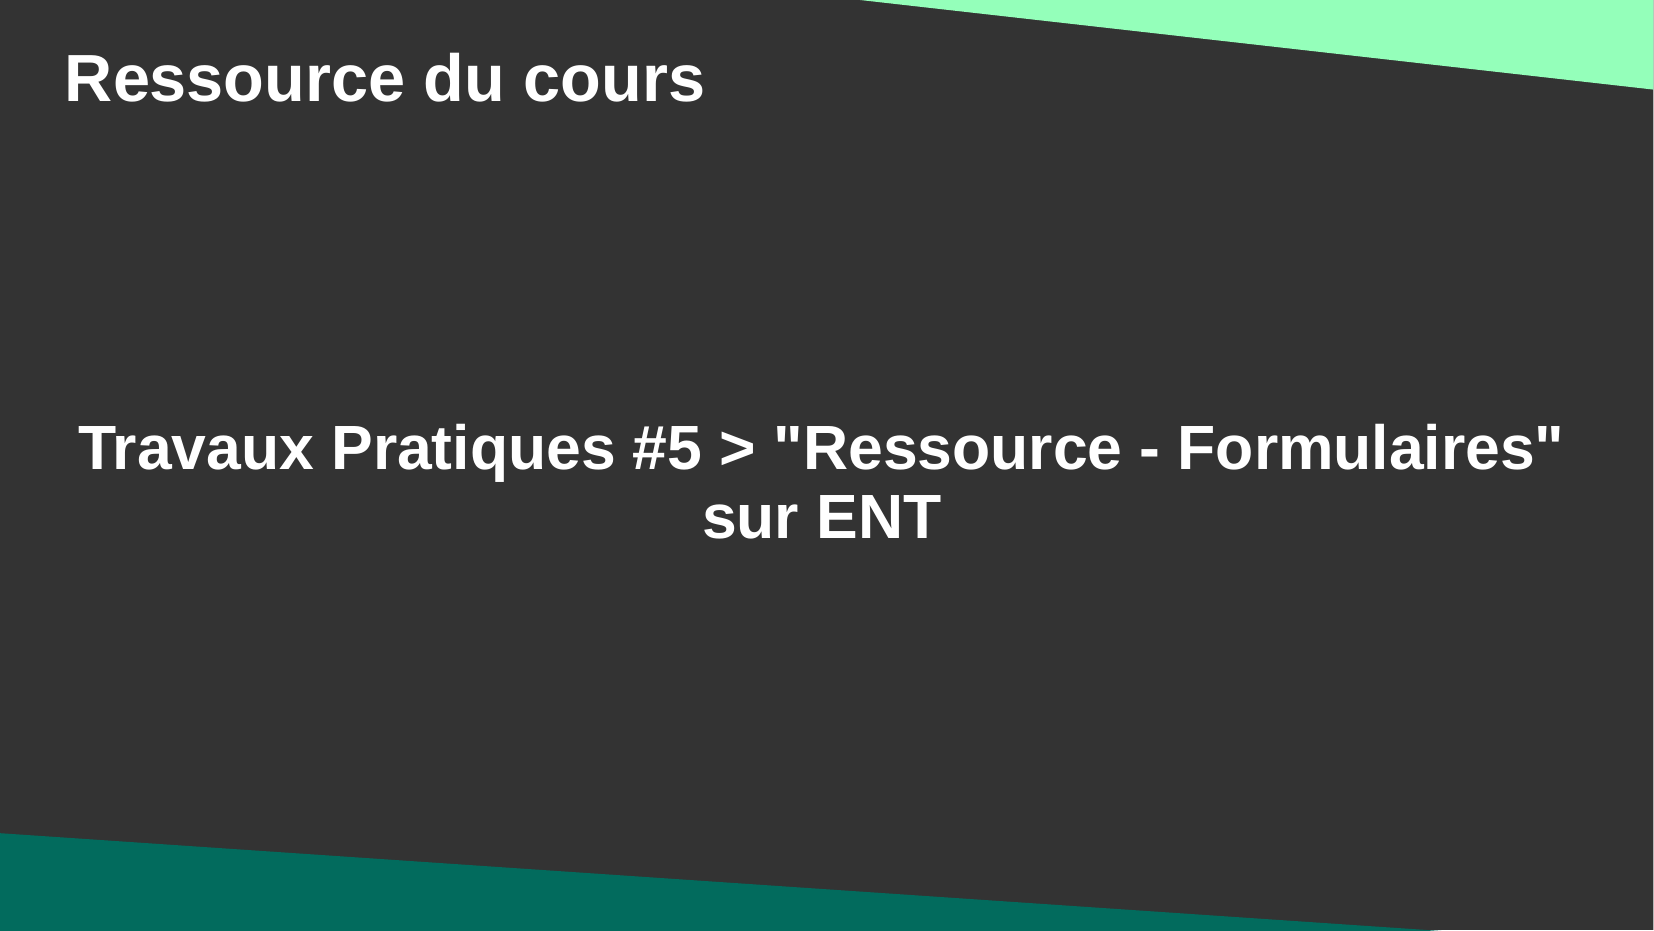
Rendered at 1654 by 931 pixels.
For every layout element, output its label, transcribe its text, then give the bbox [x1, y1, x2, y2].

title Ressource du cours [64, 40, 1553, 118]
text_box [860, 0, 1654, 90]
title Travaux Pratiques #5 > "Ressource - Formulaires" sur ENT [22, 412, 1622, 553]
